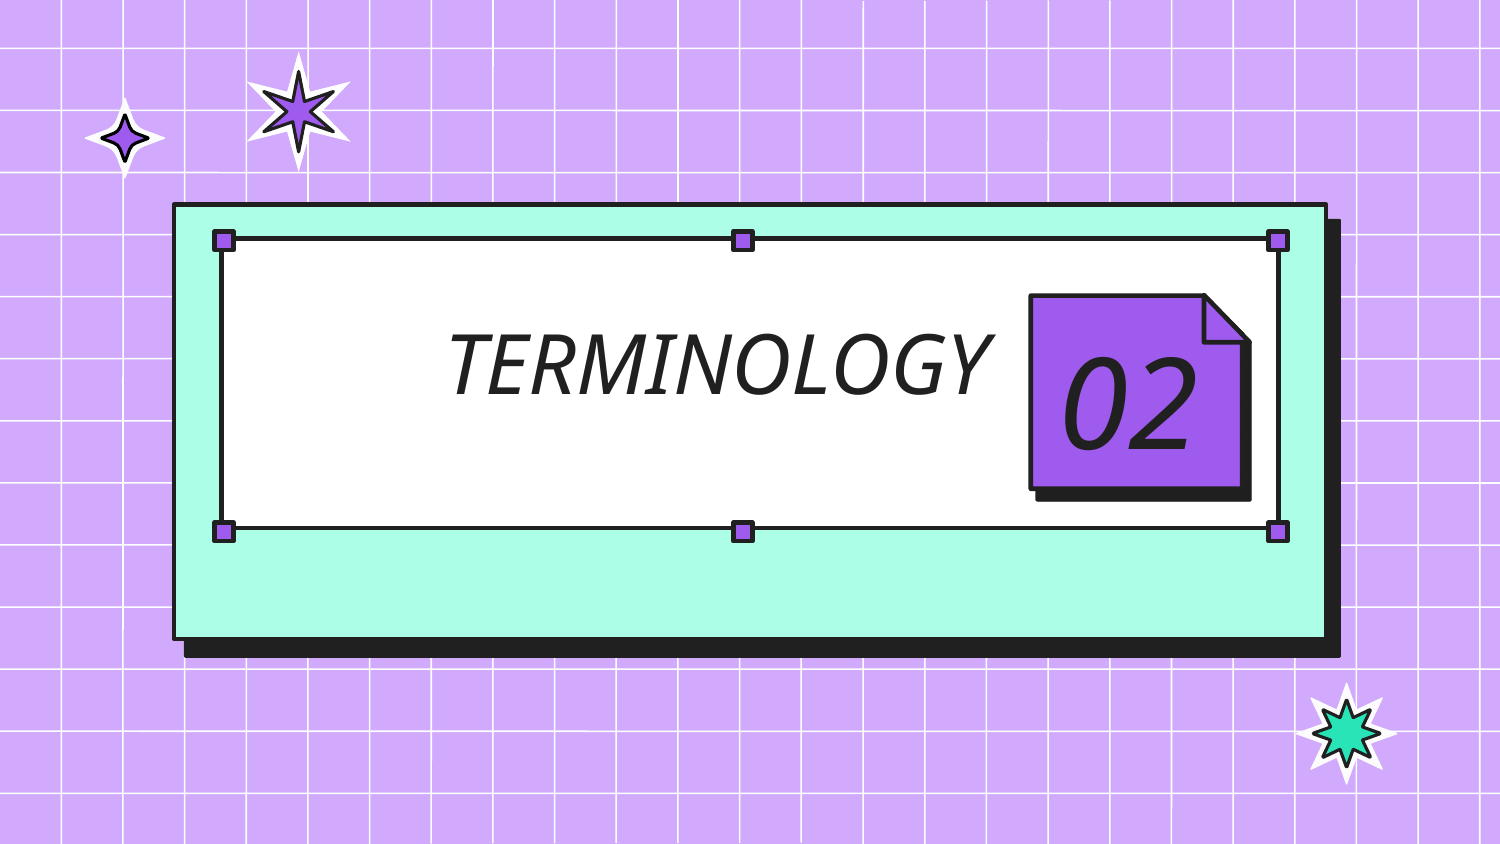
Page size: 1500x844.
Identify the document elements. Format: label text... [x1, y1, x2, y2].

text_box [733, 522, 753, 542]
text_box [214, 231, 234, 250]
text_box [214, 522, 234, 542]
text_box [733, 231, 753, 250]
text_box [1268, 231, 1288, 250]
text_box [1268, 522, 1288, 542]
title 02 [1022, 307, 1234, 446]
text_box [246, 51, 351, 172]
title TERMINOLOGY [264, 307, 1005, 446]
text_box [84, 97, 166, 179]
text_box [1295, 682, 1398, 785]
